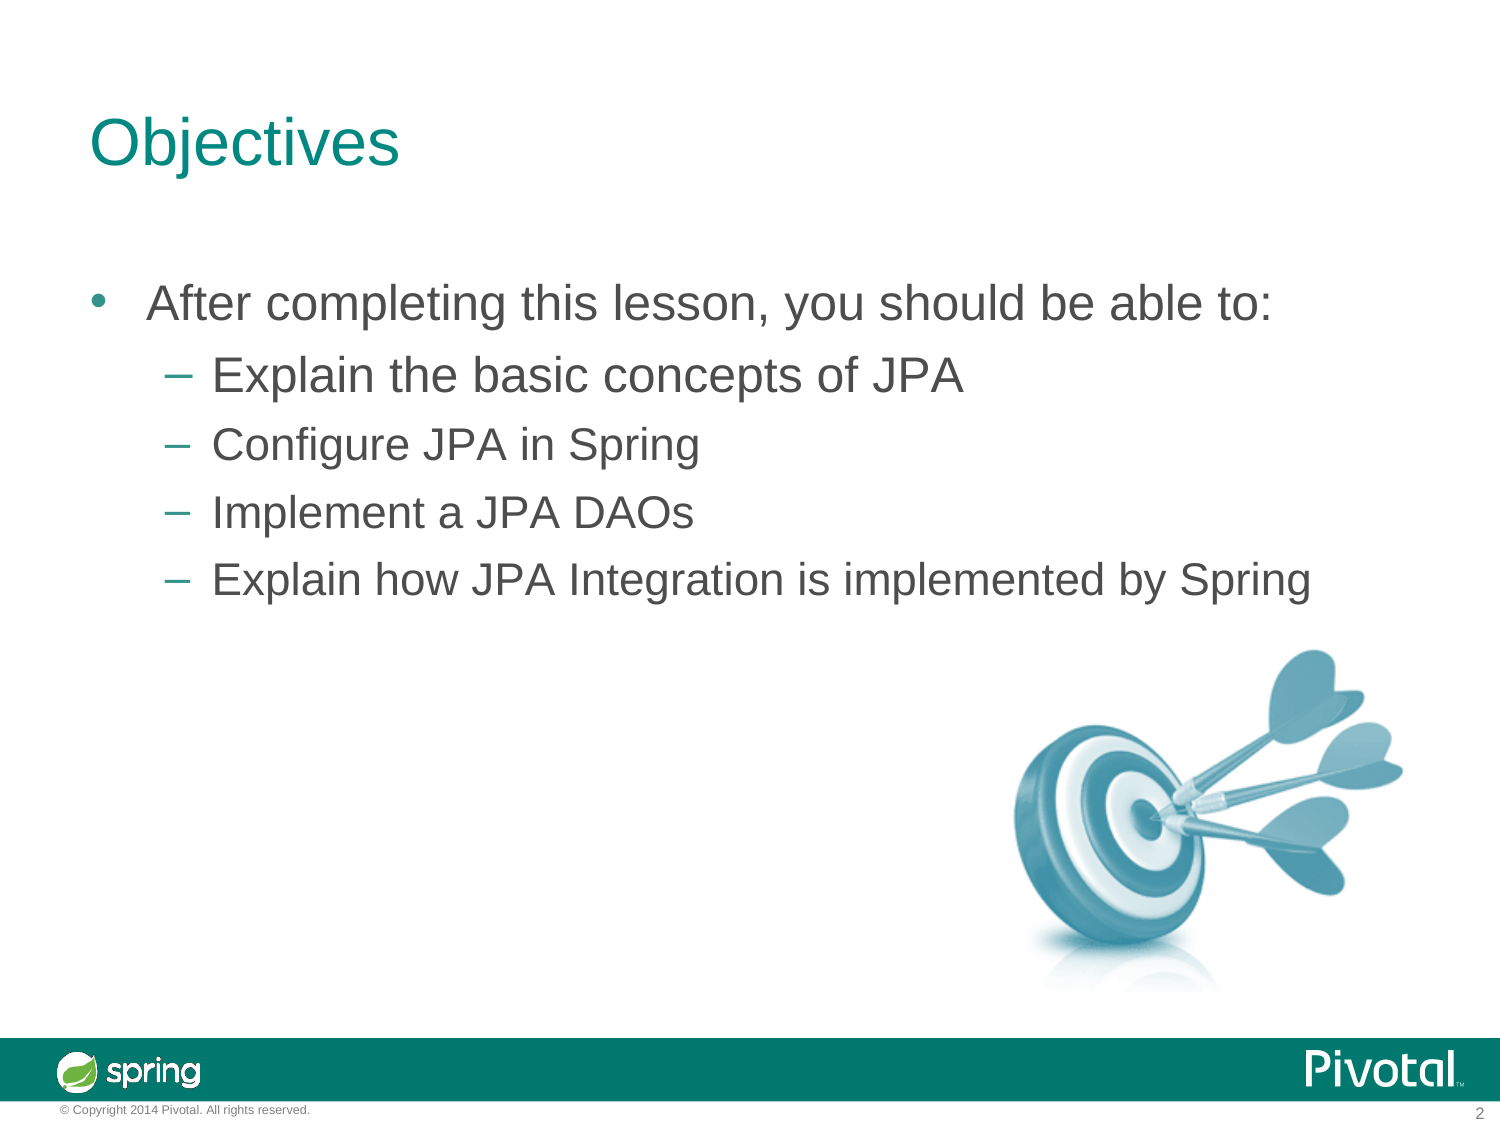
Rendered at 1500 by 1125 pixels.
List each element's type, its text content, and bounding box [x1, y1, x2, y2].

picture [32, 1041, 210, 1103]
title Objectives [75, 45, 1426, 233]
picture [1306, 1050, 1464, 1087]
list After completing this lesson, you should be able to: Explain the basic concepts of JPA Configure JPA in Spring Implement a JPA DAOs Explain how JPA Integration is implemented by Spring [75, 262, 1426, 1005]
